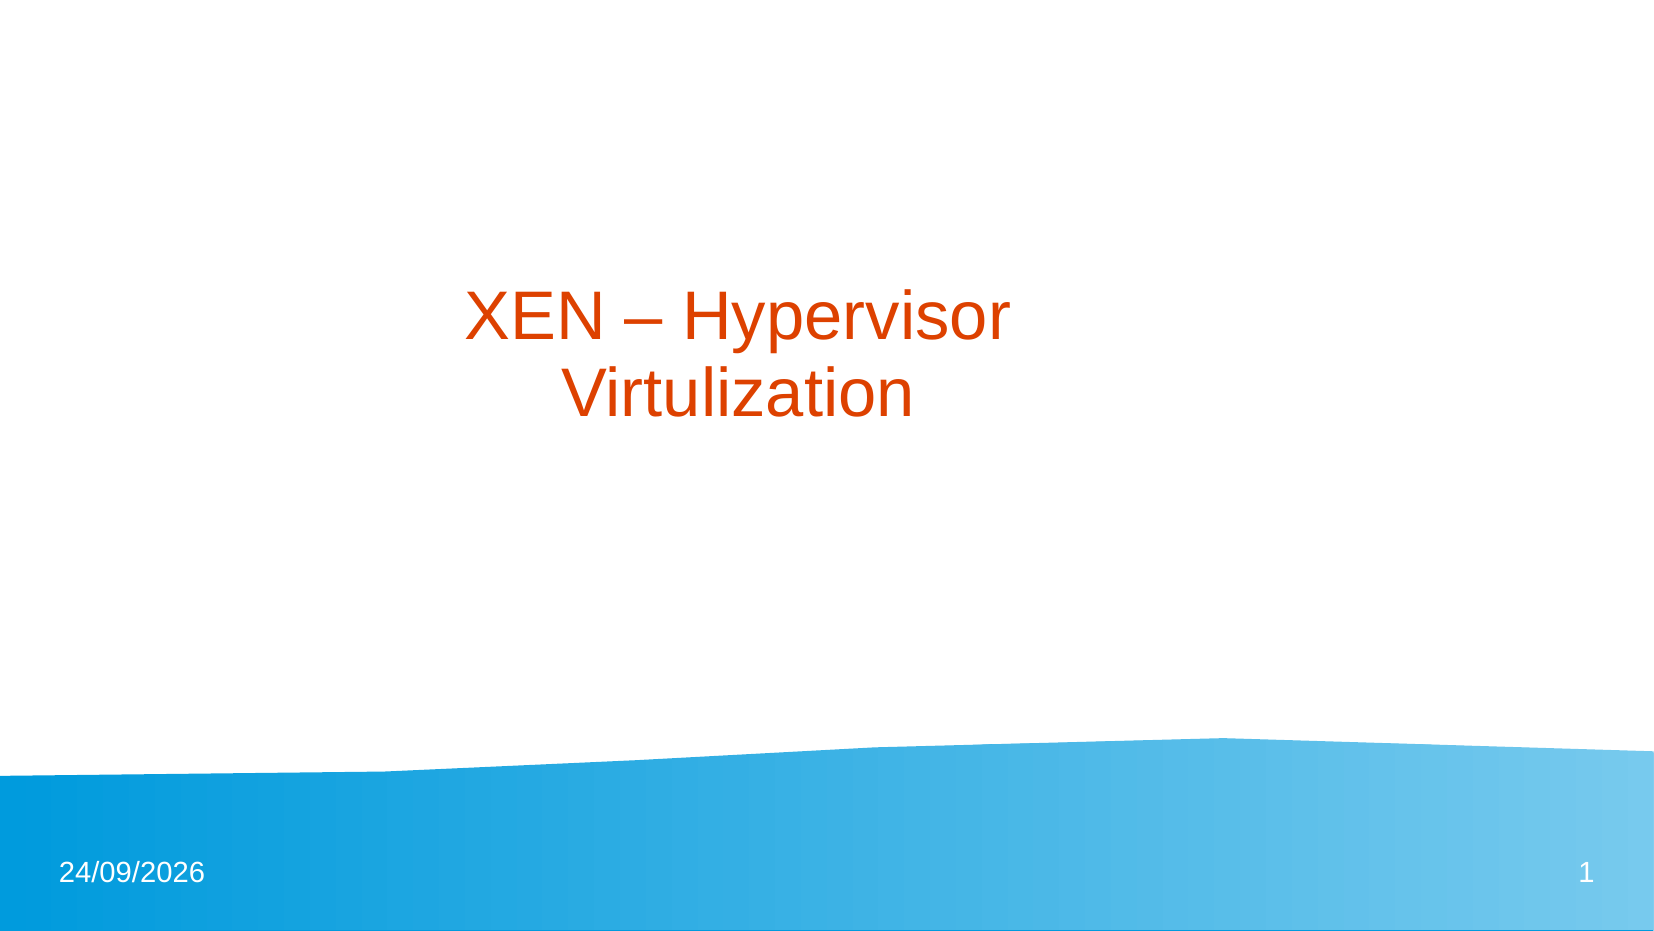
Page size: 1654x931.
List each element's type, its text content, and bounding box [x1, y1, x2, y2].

title XEN – Hypervisor Virtulization [0, 265, 1477, 443]
